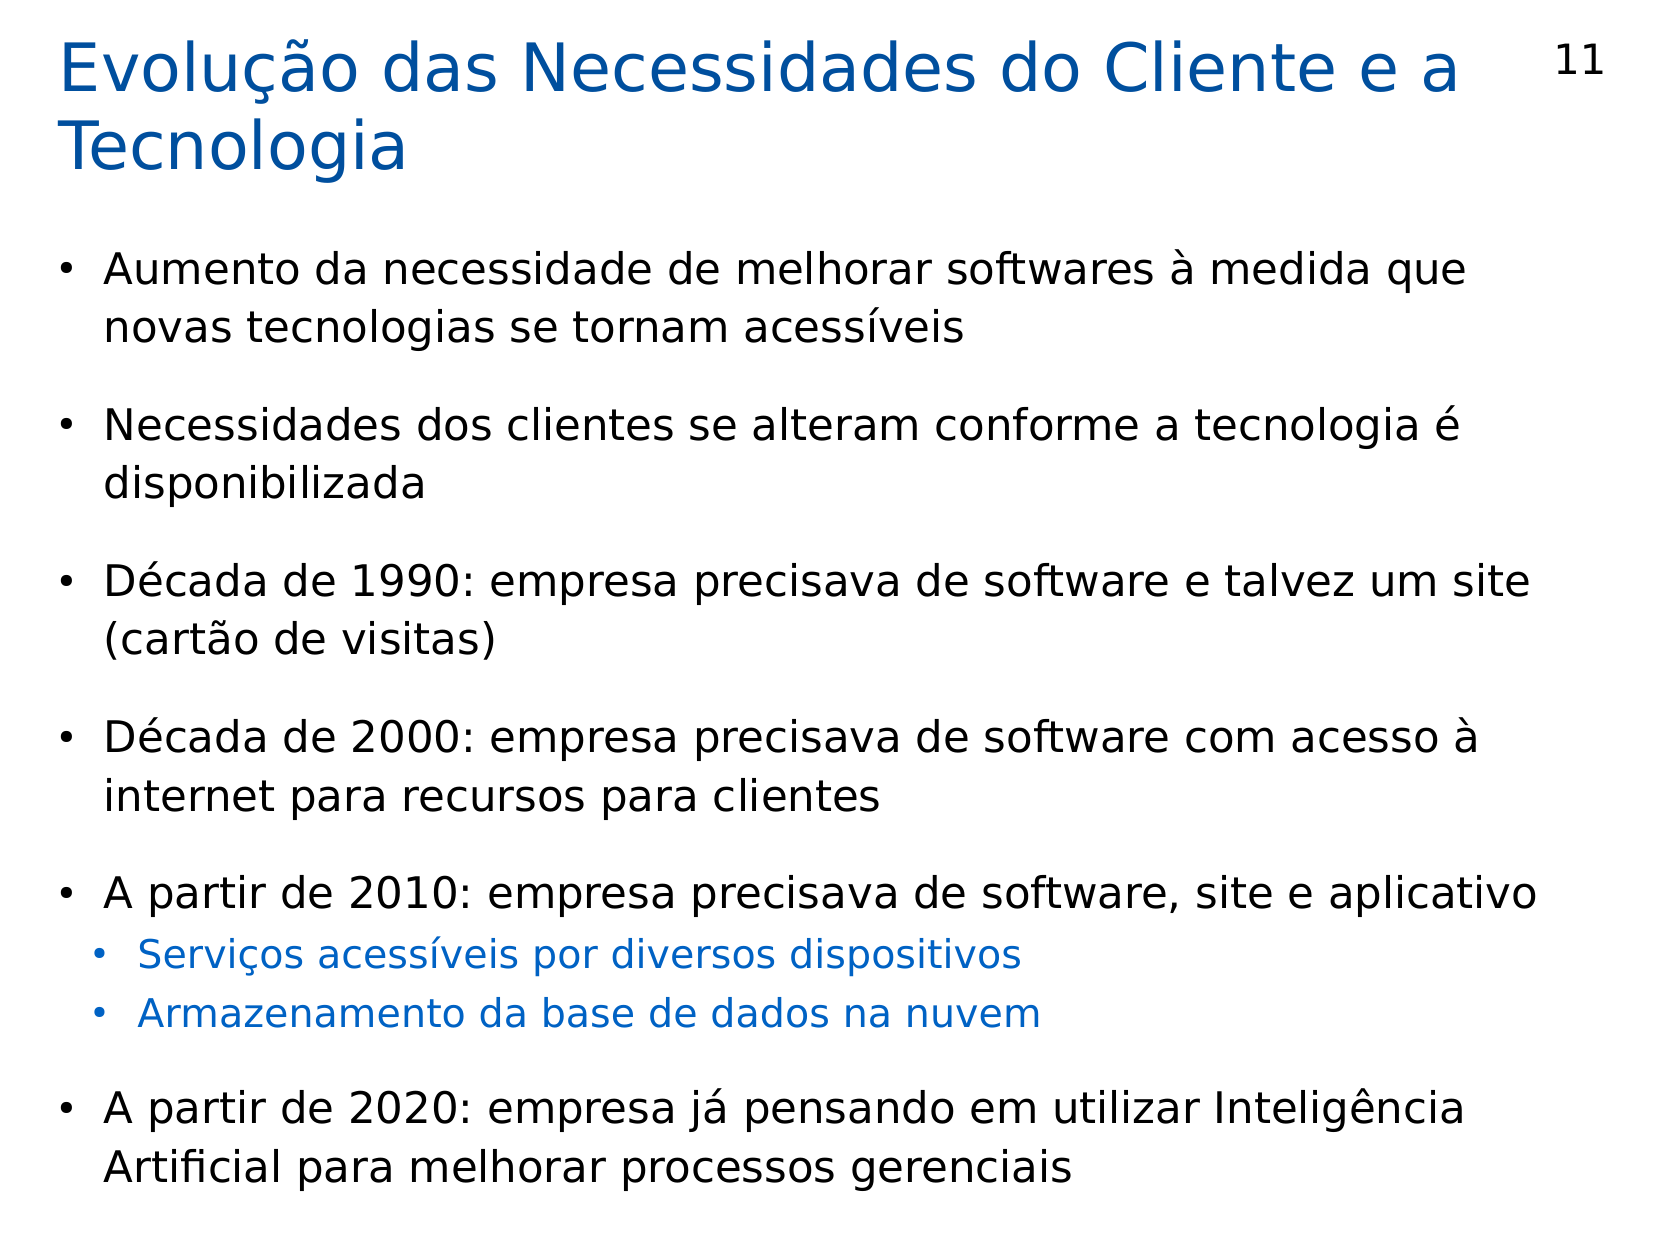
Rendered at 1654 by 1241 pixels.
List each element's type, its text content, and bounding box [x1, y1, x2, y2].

title Evolução das Necessidades do Cliente e a Tecnologia [59, 29, 1506, 186]
list Aumento da necessidade de melhorar softwares à medida que novas tecnologias se tornam acessíveis Necessidades dos clientes se alteram conforme a tecnologia é disponibilizada Década de 1990: empresa precisava de software e talvez um site (cartão de visitas) Década de 2000: empresa precisava de software com acesso à internet para recursos para clientes A partir de 2010: empresa precisava de software, site e aplicativo Serviços acessíveis por diversos dispositivos Armazenamento da base de dados na nuvem A partir de 2020: empresa já pensando em utilizar Inteligência Artificial para melhorar processos gerenciais [59, 236, 1595, 1211]
